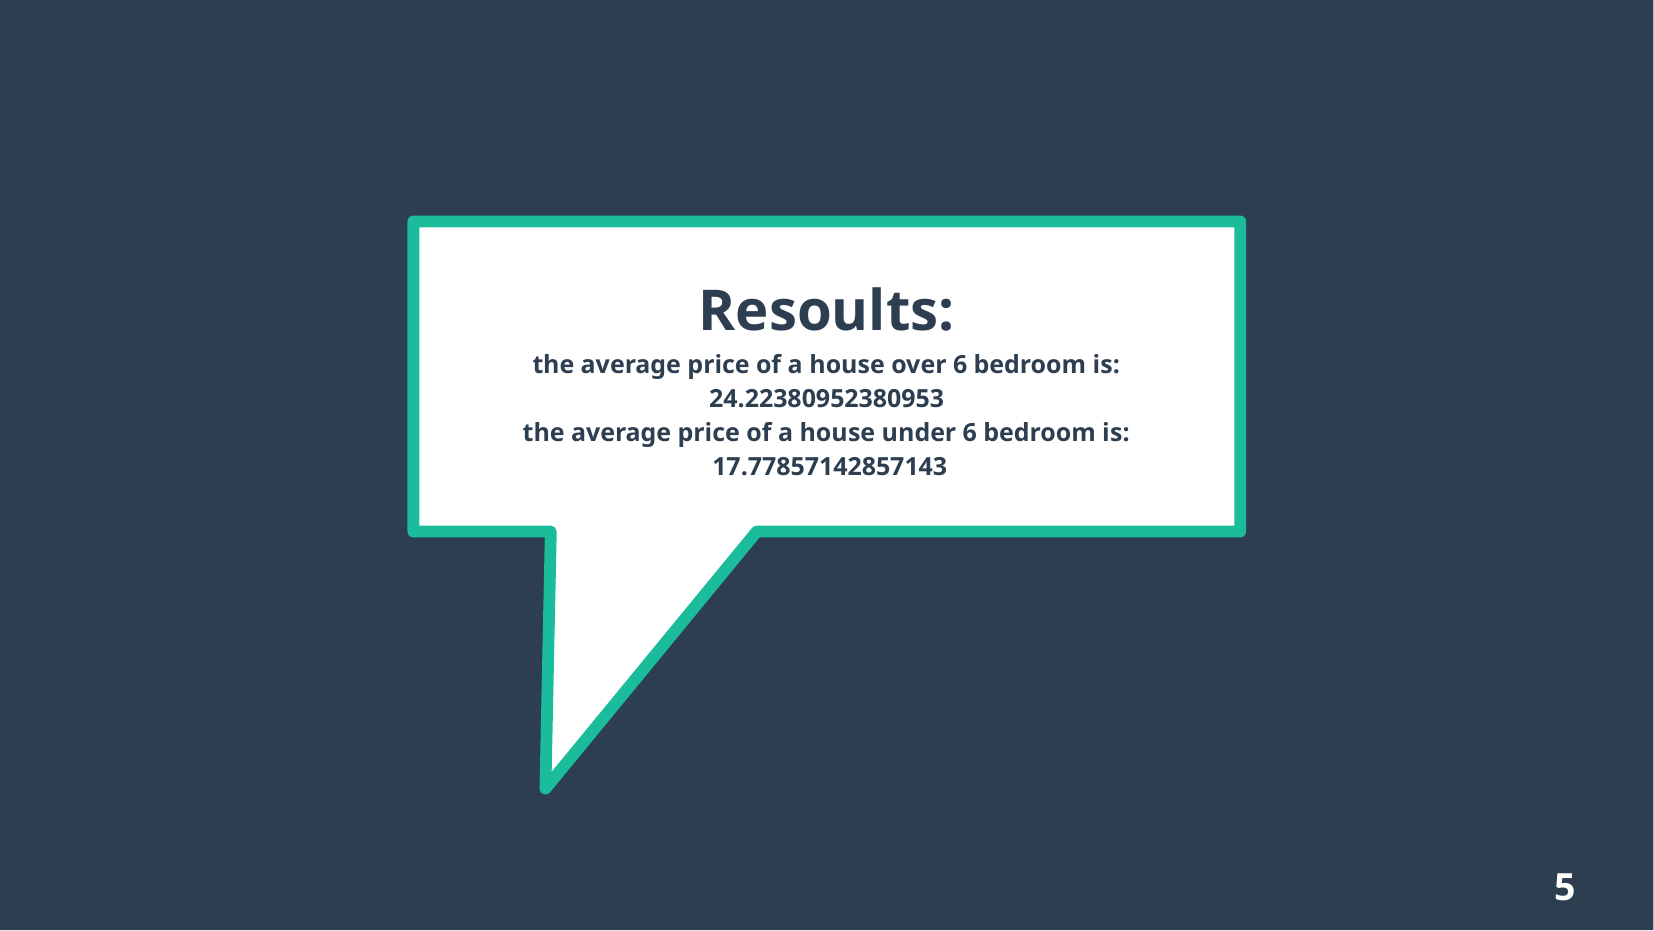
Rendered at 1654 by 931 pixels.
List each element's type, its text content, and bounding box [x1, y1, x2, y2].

title Resoults: the average price of a house over 6 bedroom is: 24.22380952380953 the average price of a house under 6 bedroom is: 17.77857142857143 [442, 243, 1211, 510]
